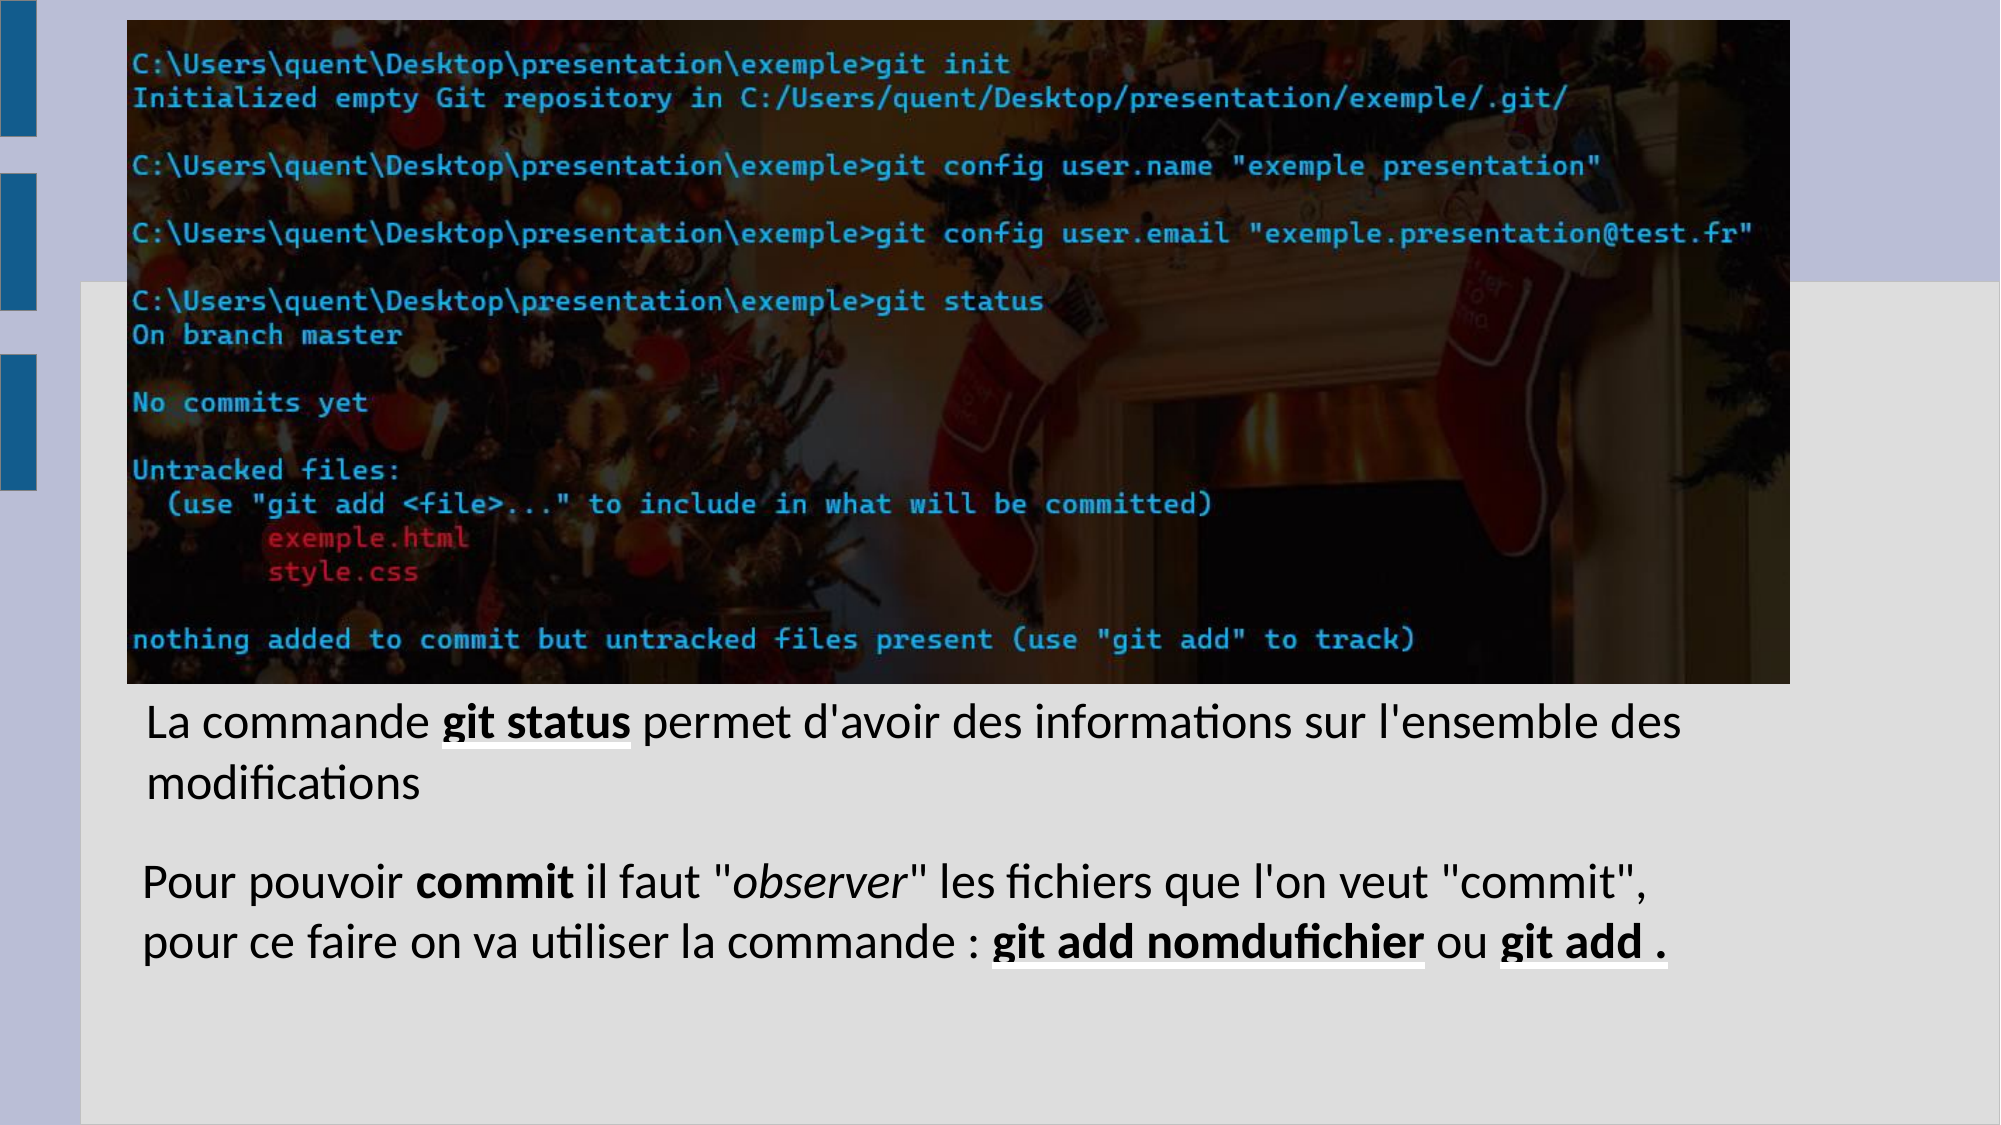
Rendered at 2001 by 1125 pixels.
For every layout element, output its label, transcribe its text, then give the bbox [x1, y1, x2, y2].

text_box La commande git status permet d'avoir des informations sur l'ensemble des modifications Pour pouvoir commit il faut "observer" les fichiers que l'on veut "commit", pour ce faire on va utiliser la commande : git add nomdufichier ou git add . [140, 686, 1685, 970]
picture [127, 20, 1790, 684]
